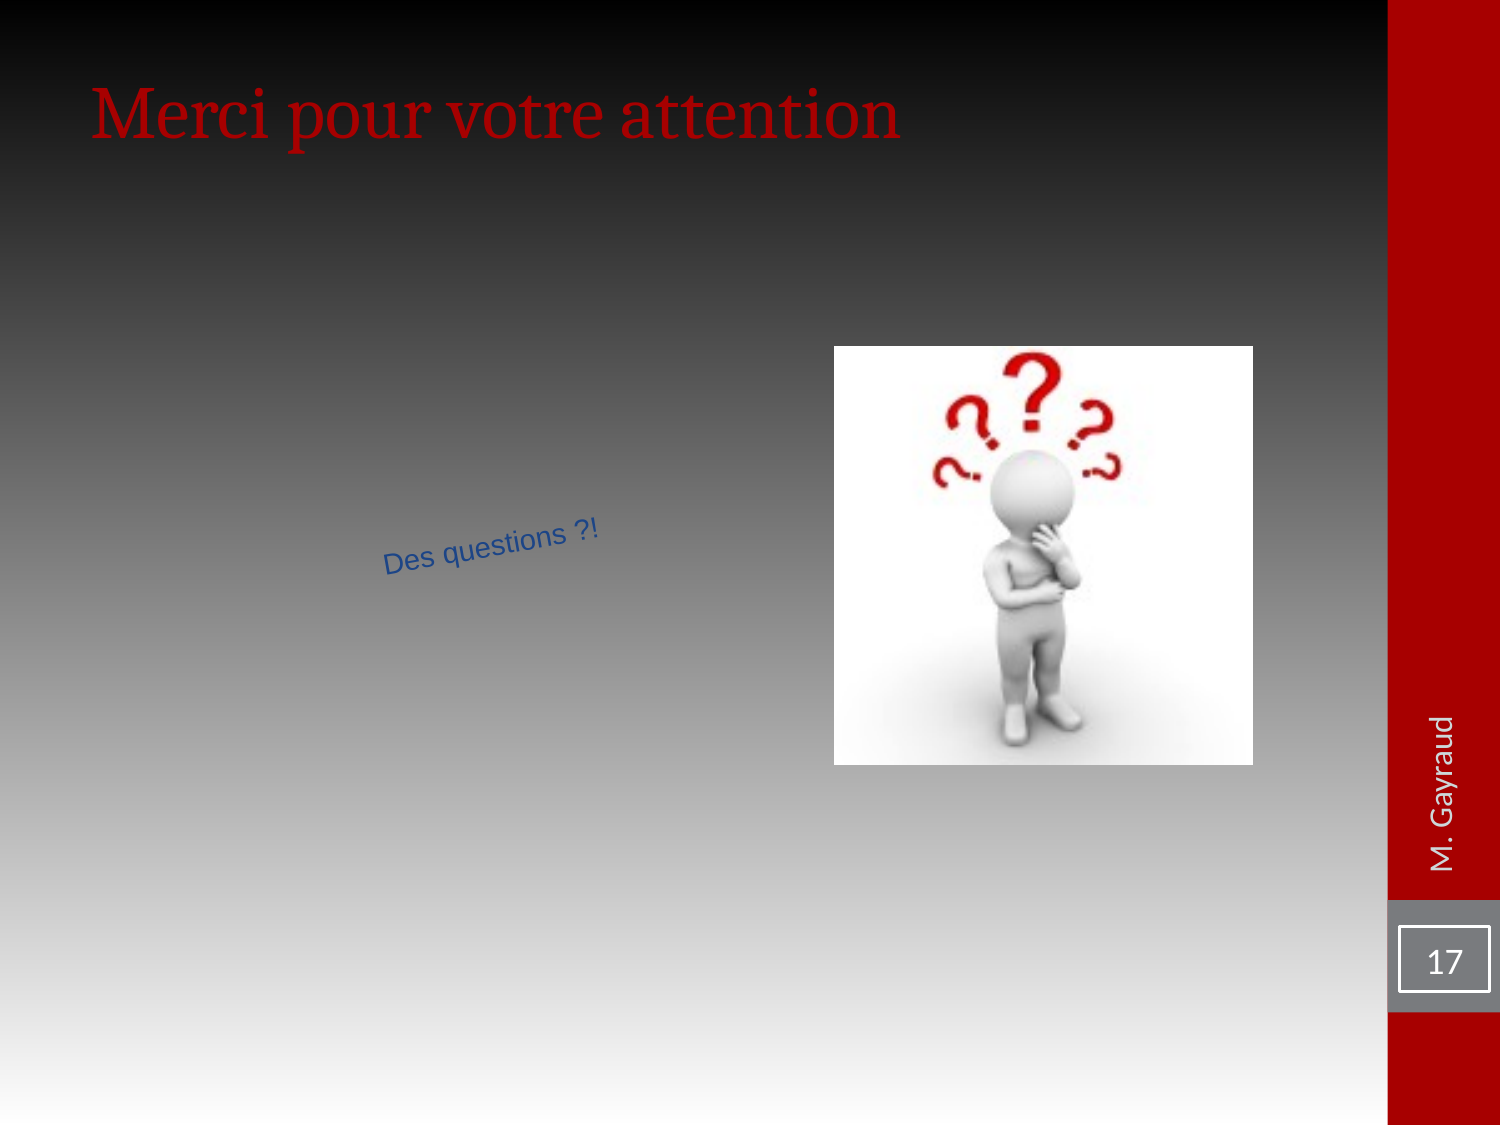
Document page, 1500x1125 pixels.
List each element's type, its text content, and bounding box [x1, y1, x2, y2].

slide_number <numéro> [1399, 926, 1490, 992]
footer M. Gayraud [1408, 500, 1469, 889]
picture [834, 346, 1253, 765]
title Merci pour votre attention [75, 45, 1325, 173]
text_box Des questions ?! [203, 469, 794, 714]
